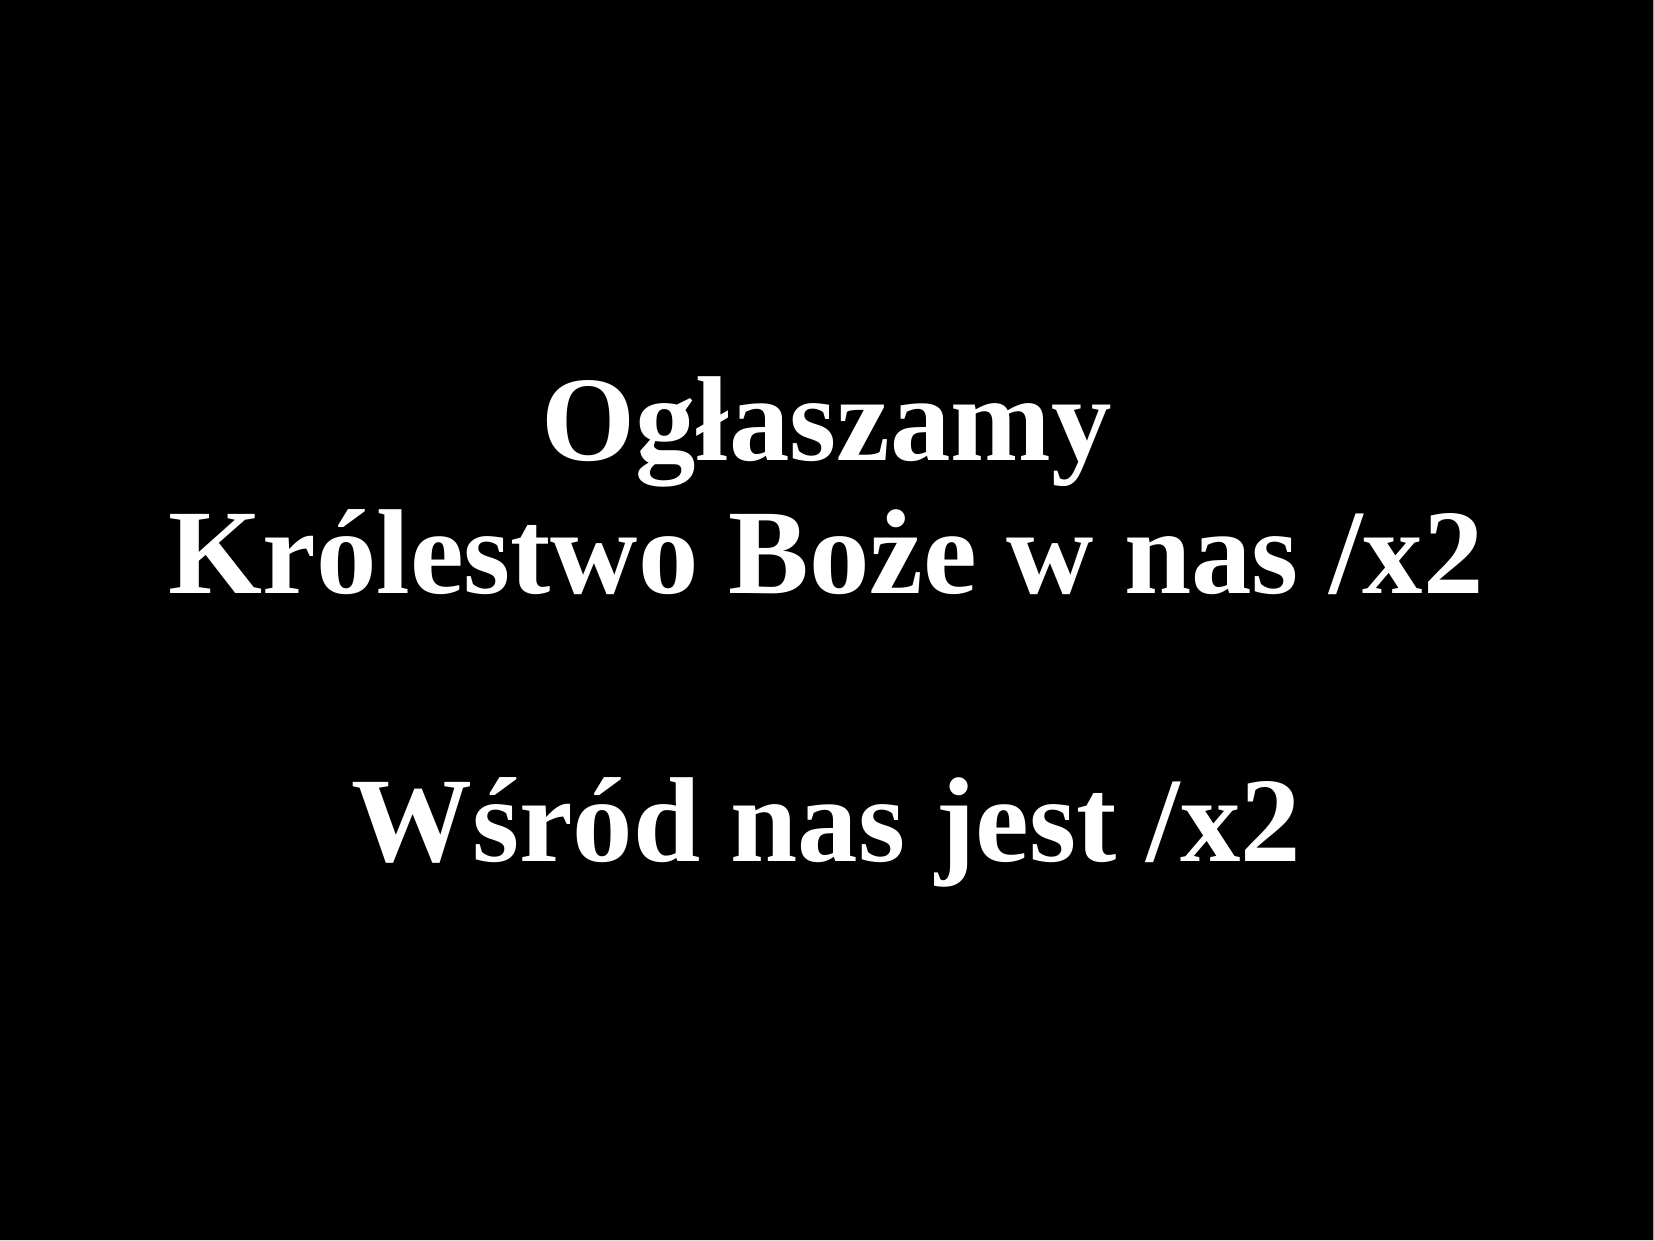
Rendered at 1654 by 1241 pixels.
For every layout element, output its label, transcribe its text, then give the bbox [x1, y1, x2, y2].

title Ogłaszamy Królestwo Boże w nas /x2 Wśród nas jest /x2 [0, 0, 1654, 1241]
